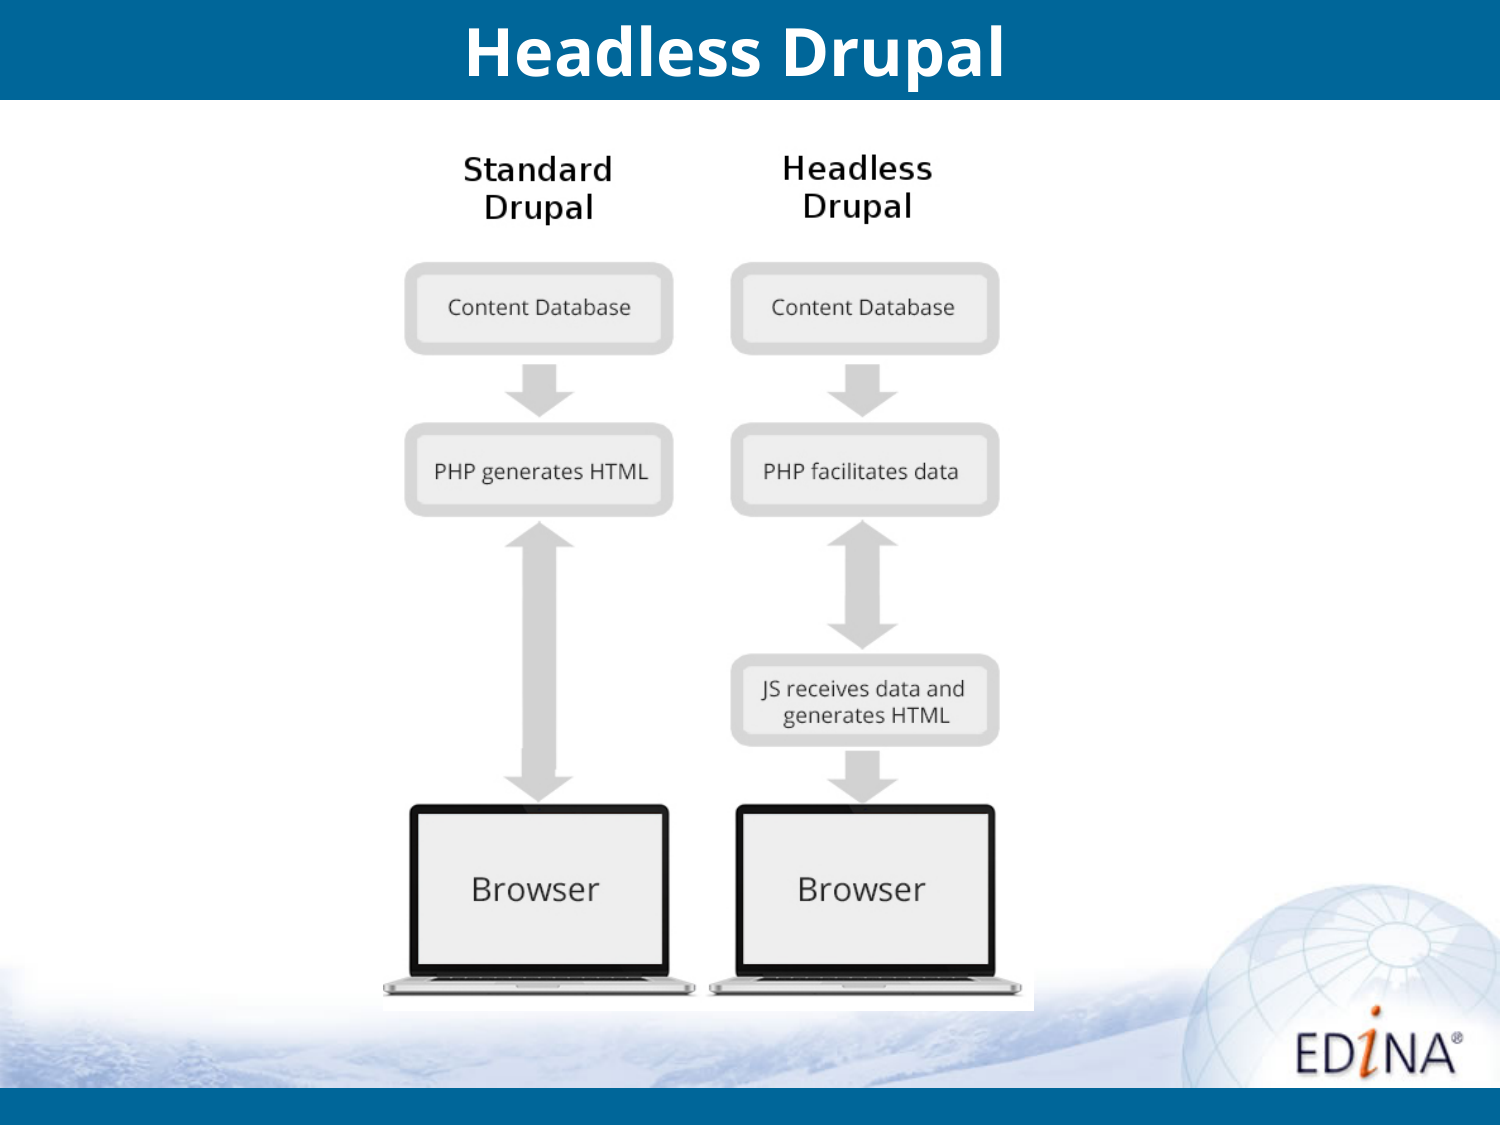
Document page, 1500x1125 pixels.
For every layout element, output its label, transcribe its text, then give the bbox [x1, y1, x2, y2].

picture [0, 137, 1500, 1087]
title Headless Drupal [0, 0, 1471, 100]
